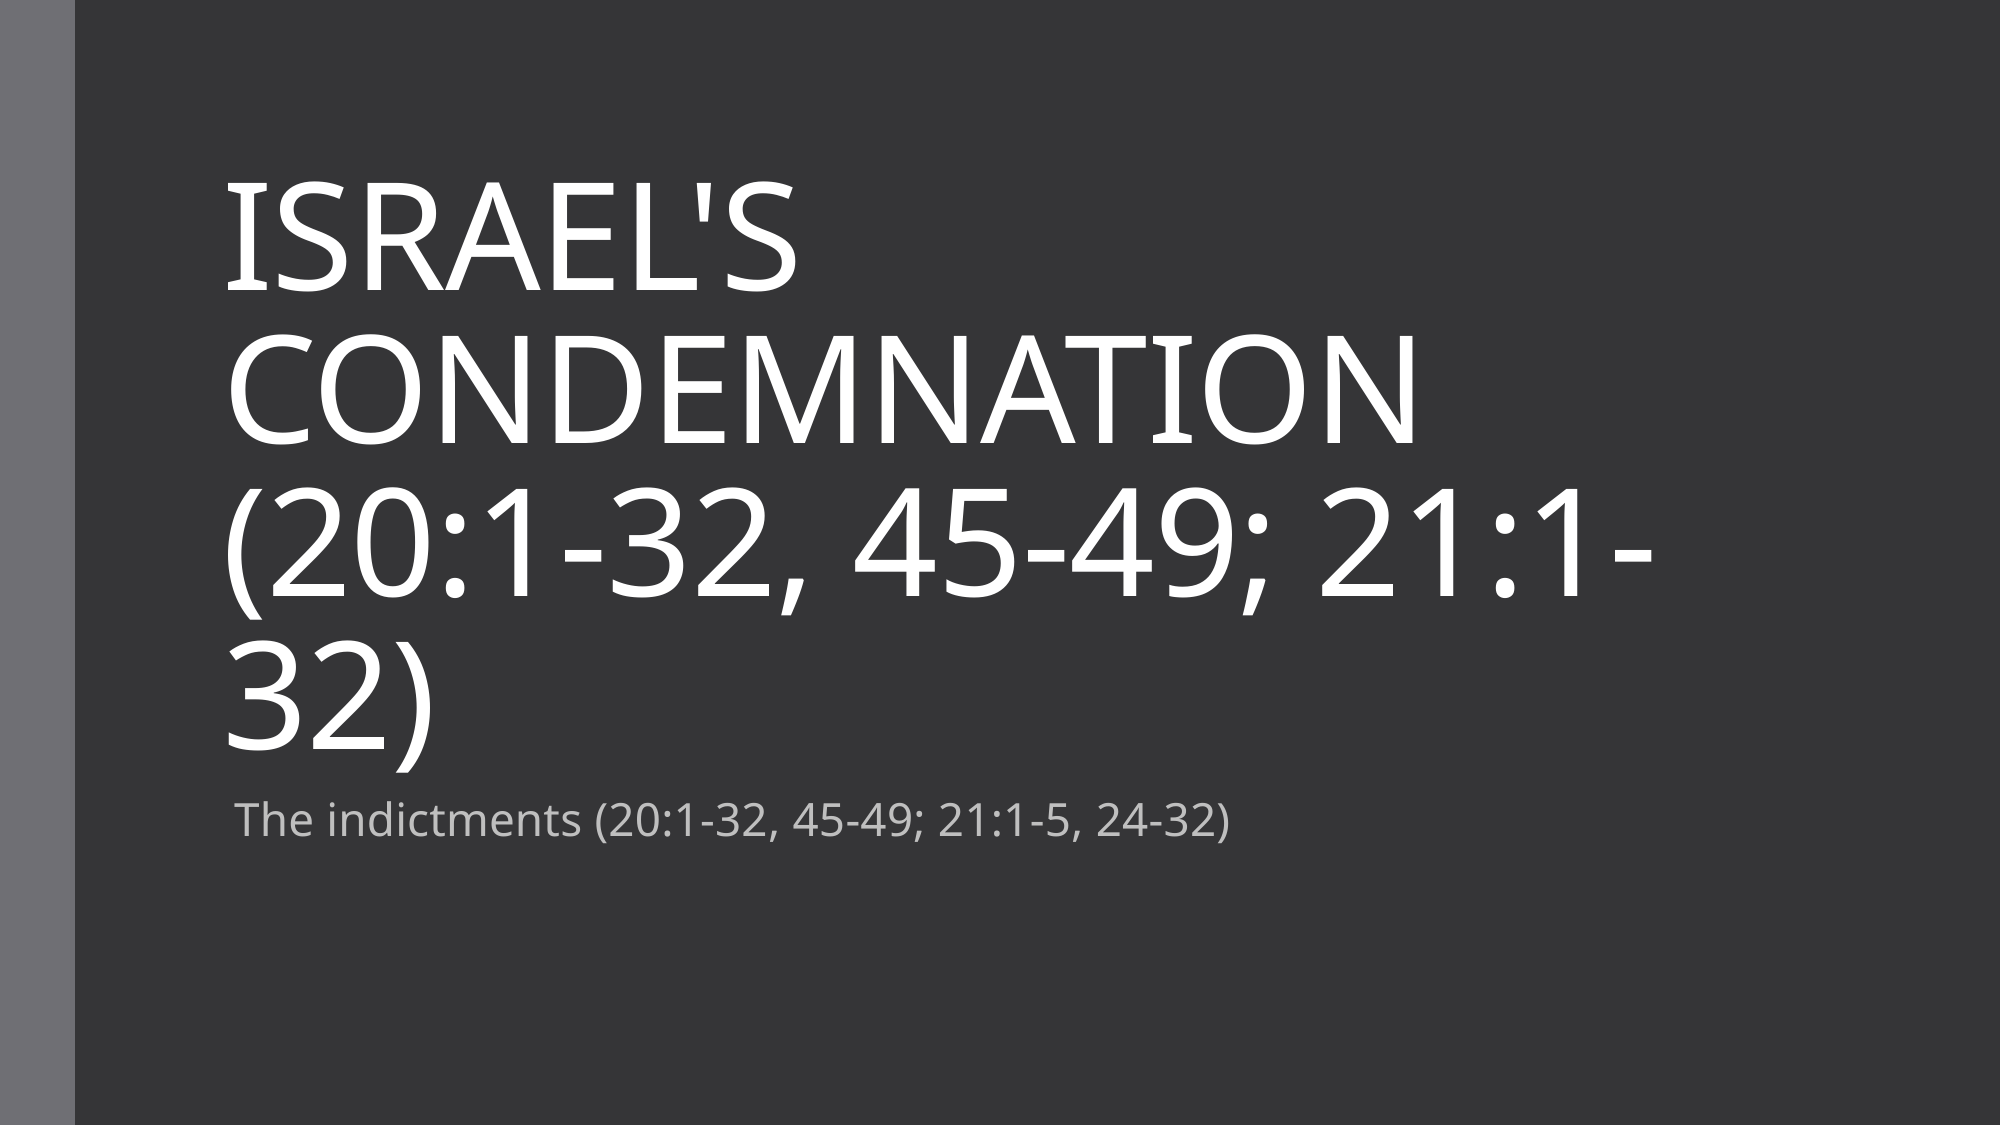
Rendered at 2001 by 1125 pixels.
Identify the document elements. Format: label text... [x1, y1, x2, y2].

title ISRAEL'S CONDEMNATION (20:1-32, 45-49; 21:1-32) [206, 124, 1752, 787]
subtitle The indictments (20:1-32, 45-49; 21:1-5, 24-32) [206, 787, 1752, 1066]
